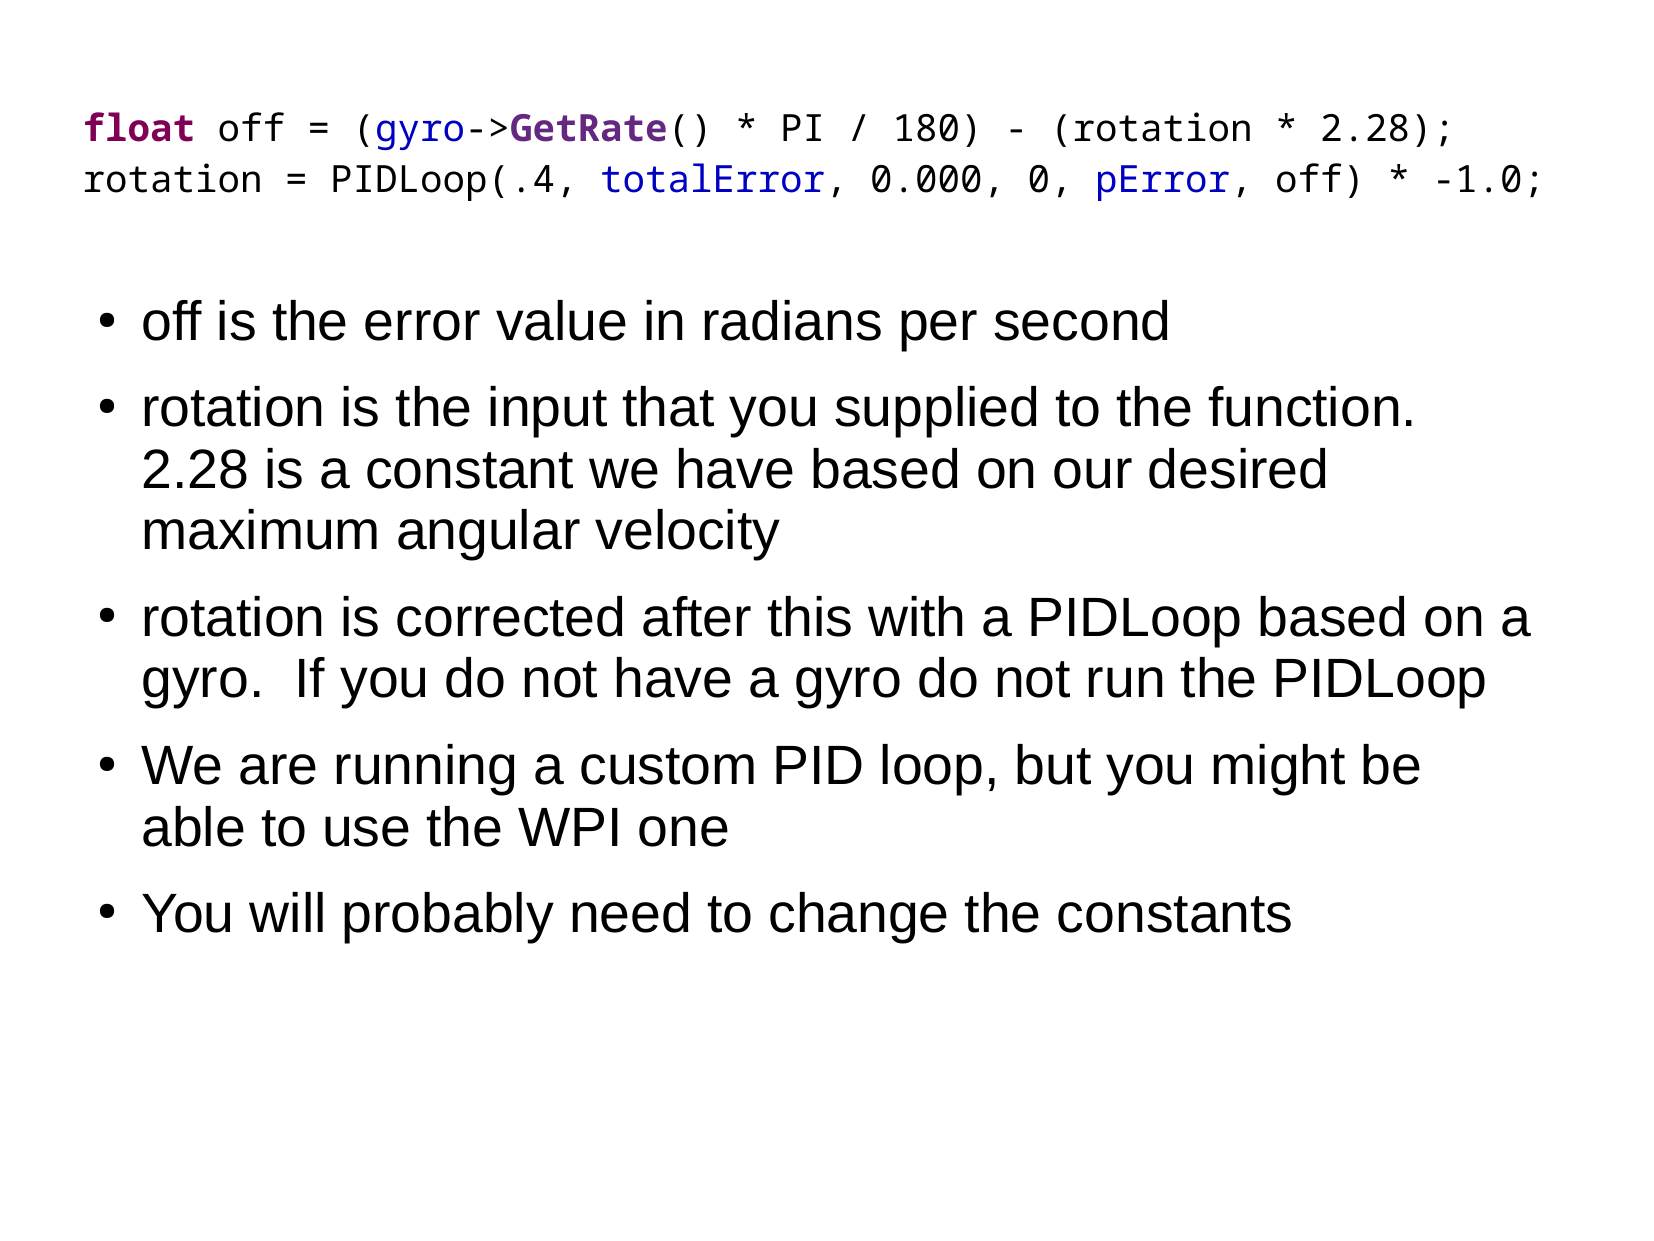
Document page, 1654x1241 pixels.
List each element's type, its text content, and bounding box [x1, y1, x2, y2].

list off is the error value in radians per second rotation is the input that you supplied to the function. 2.28 is a constant we have based on our desired maximum angular velocity rotation is corrected after this with a PIDLoop based on a gyro. If you do not have a gyro do not run the PIDLoop We are running a custom PID loop, but you might be able to use the WPI one You will probably need to change the constants [82, 290, 1538, 1010]
title float off = (gyro->GetRate() * PI / 180) - (rotation * 2.28); rotation = PIDLoop(.4, totalError, 0.000, 0, pError, off) * -1.0; [82, 49, 1571, 257]
